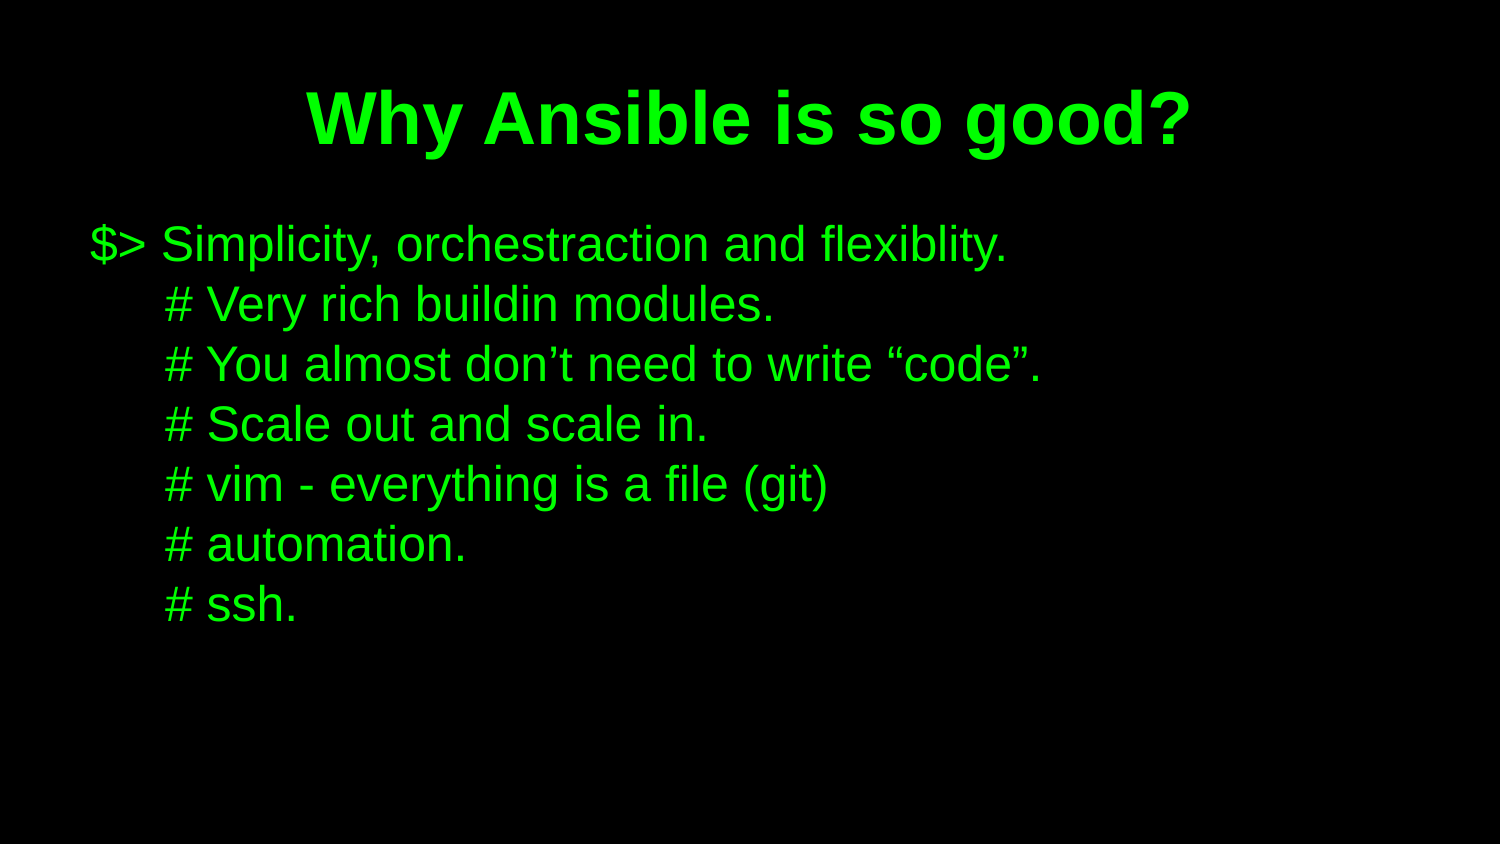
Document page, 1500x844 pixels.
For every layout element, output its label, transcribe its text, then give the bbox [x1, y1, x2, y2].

list $> Simplicity, orchestraction and flexiblity. # Very rich buildin modules. # You almost don’t need to write “code”. # Scale out and scale in. # vim - everything is a file (git) # automation. # ssh. [75, 196, 1425, 808]
title Why Ansible is so good? [75, 33, 1425, 175]
